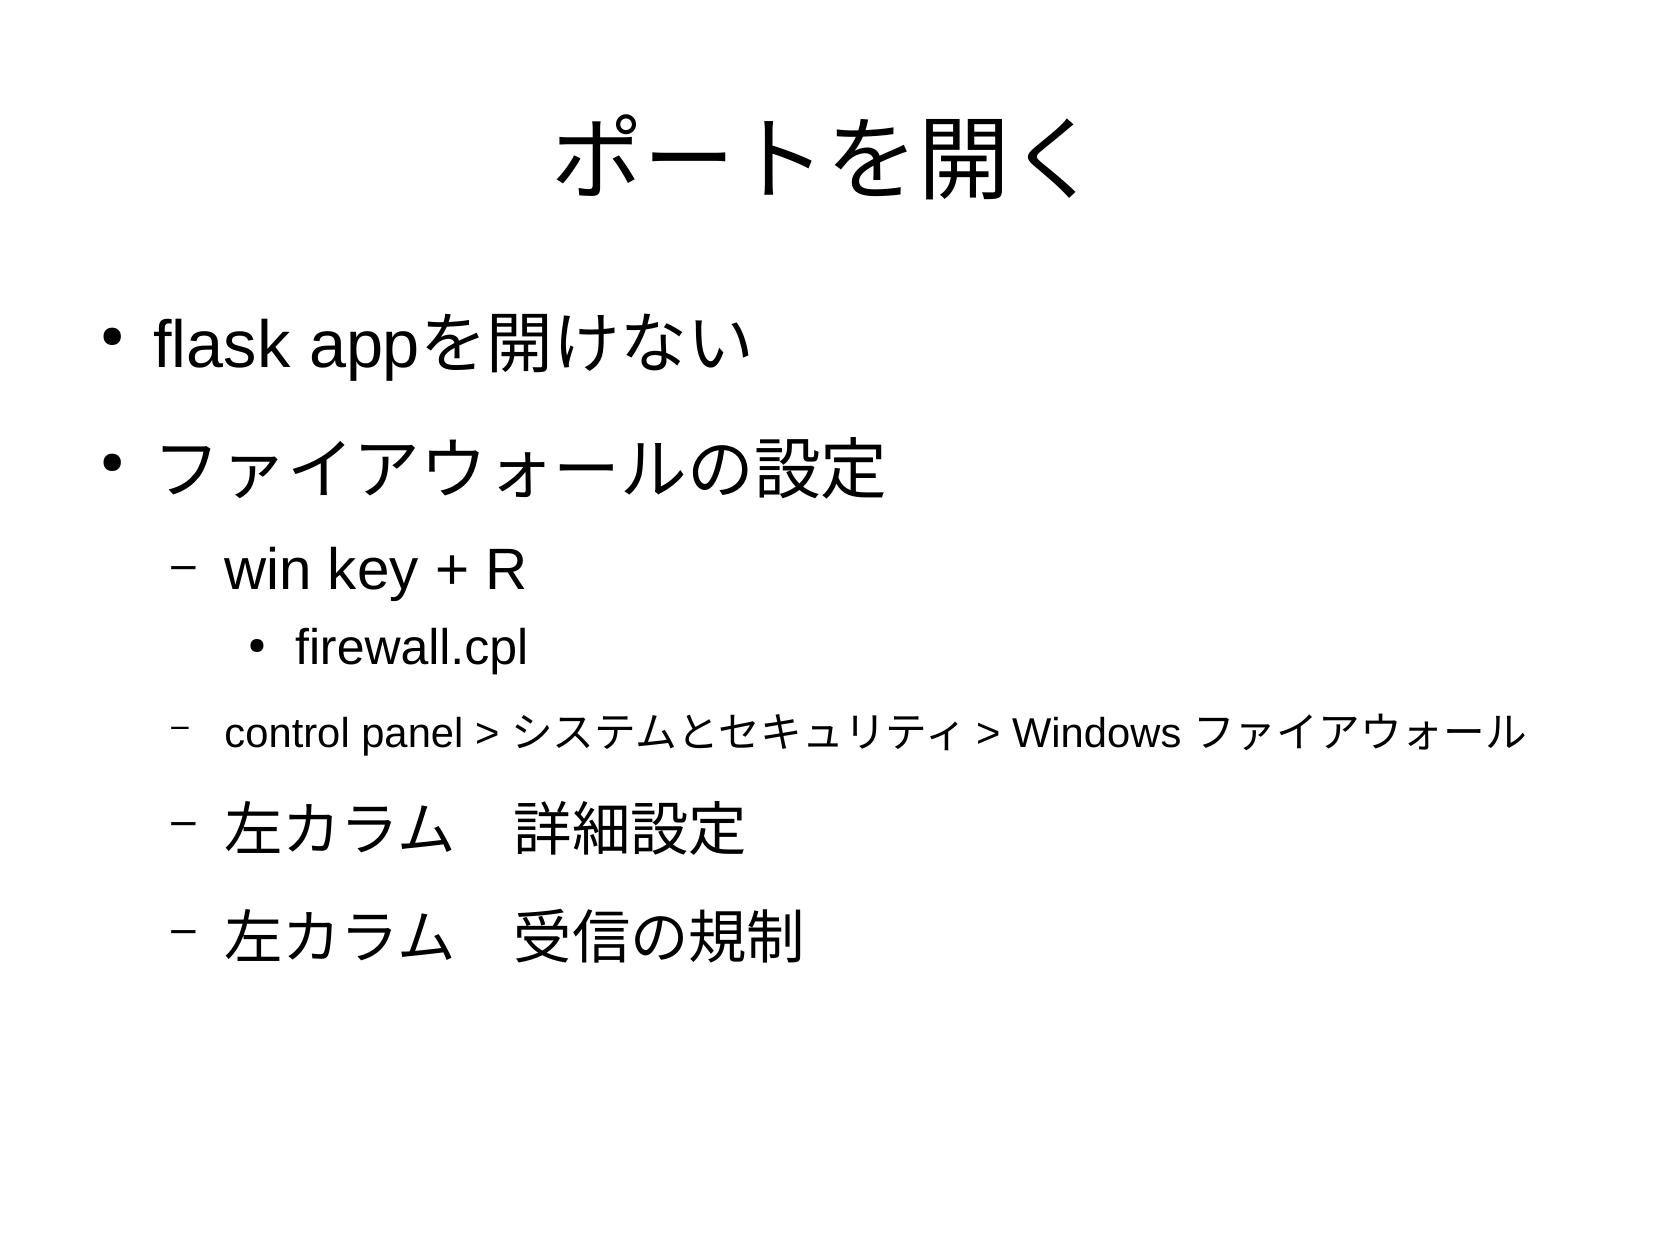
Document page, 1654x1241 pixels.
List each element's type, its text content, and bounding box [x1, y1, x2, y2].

list flask appを開けない ファイアウォールの設定 win key + R firewall.cpl control panel > システムとセキュリティ > Windows ファイアウォール 左カラム 詳細設定 左カラム 受信の規制 [82, 290, 1571, 1010]
title ポートを開く [82, 49, 1571, 257]
